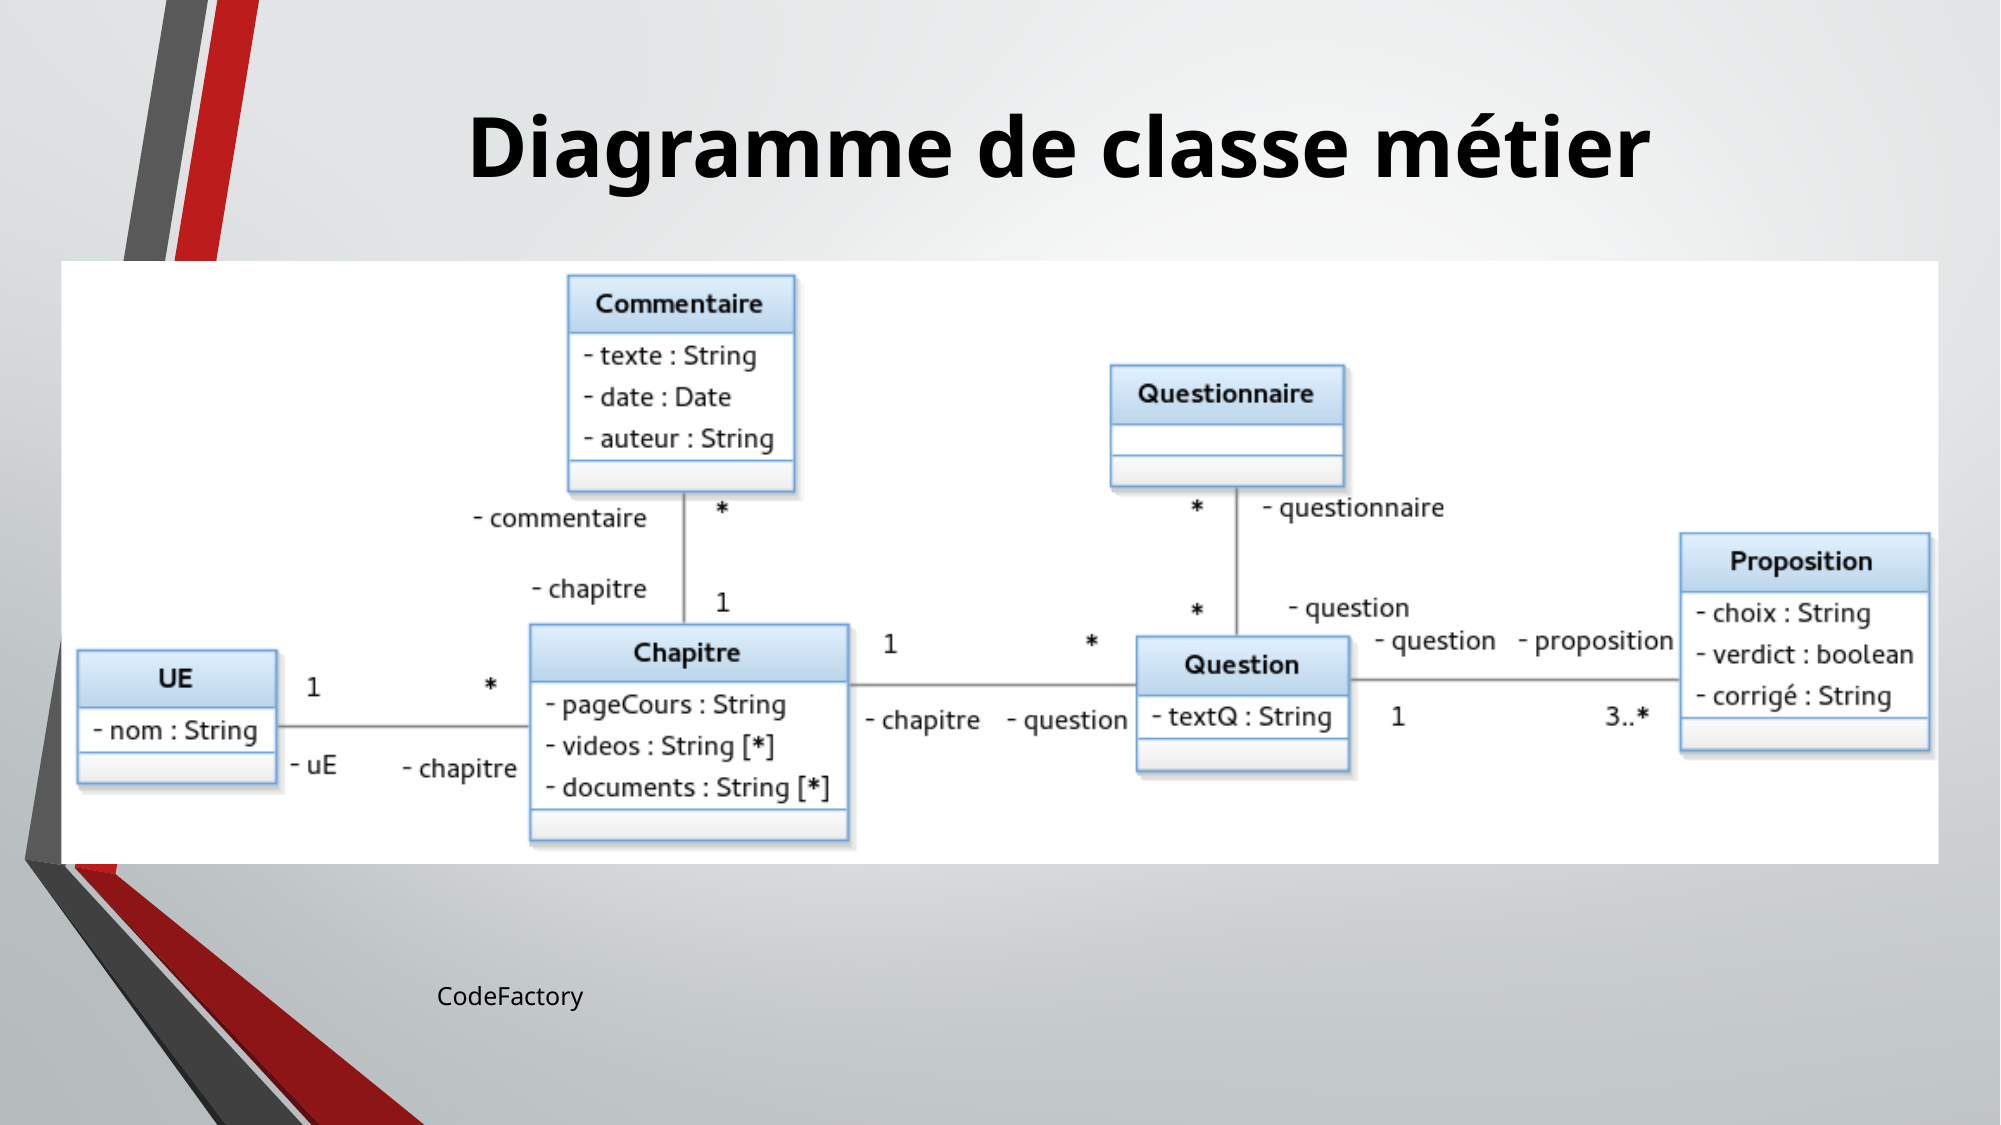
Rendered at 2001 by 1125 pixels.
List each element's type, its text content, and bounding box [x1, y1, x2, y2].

picture [0, 0, 2001, 1125]
title Diagramme de classe métier [237, 0, 1882, 261]
footer CodeFactory [421, 965, 1584, 1025]
